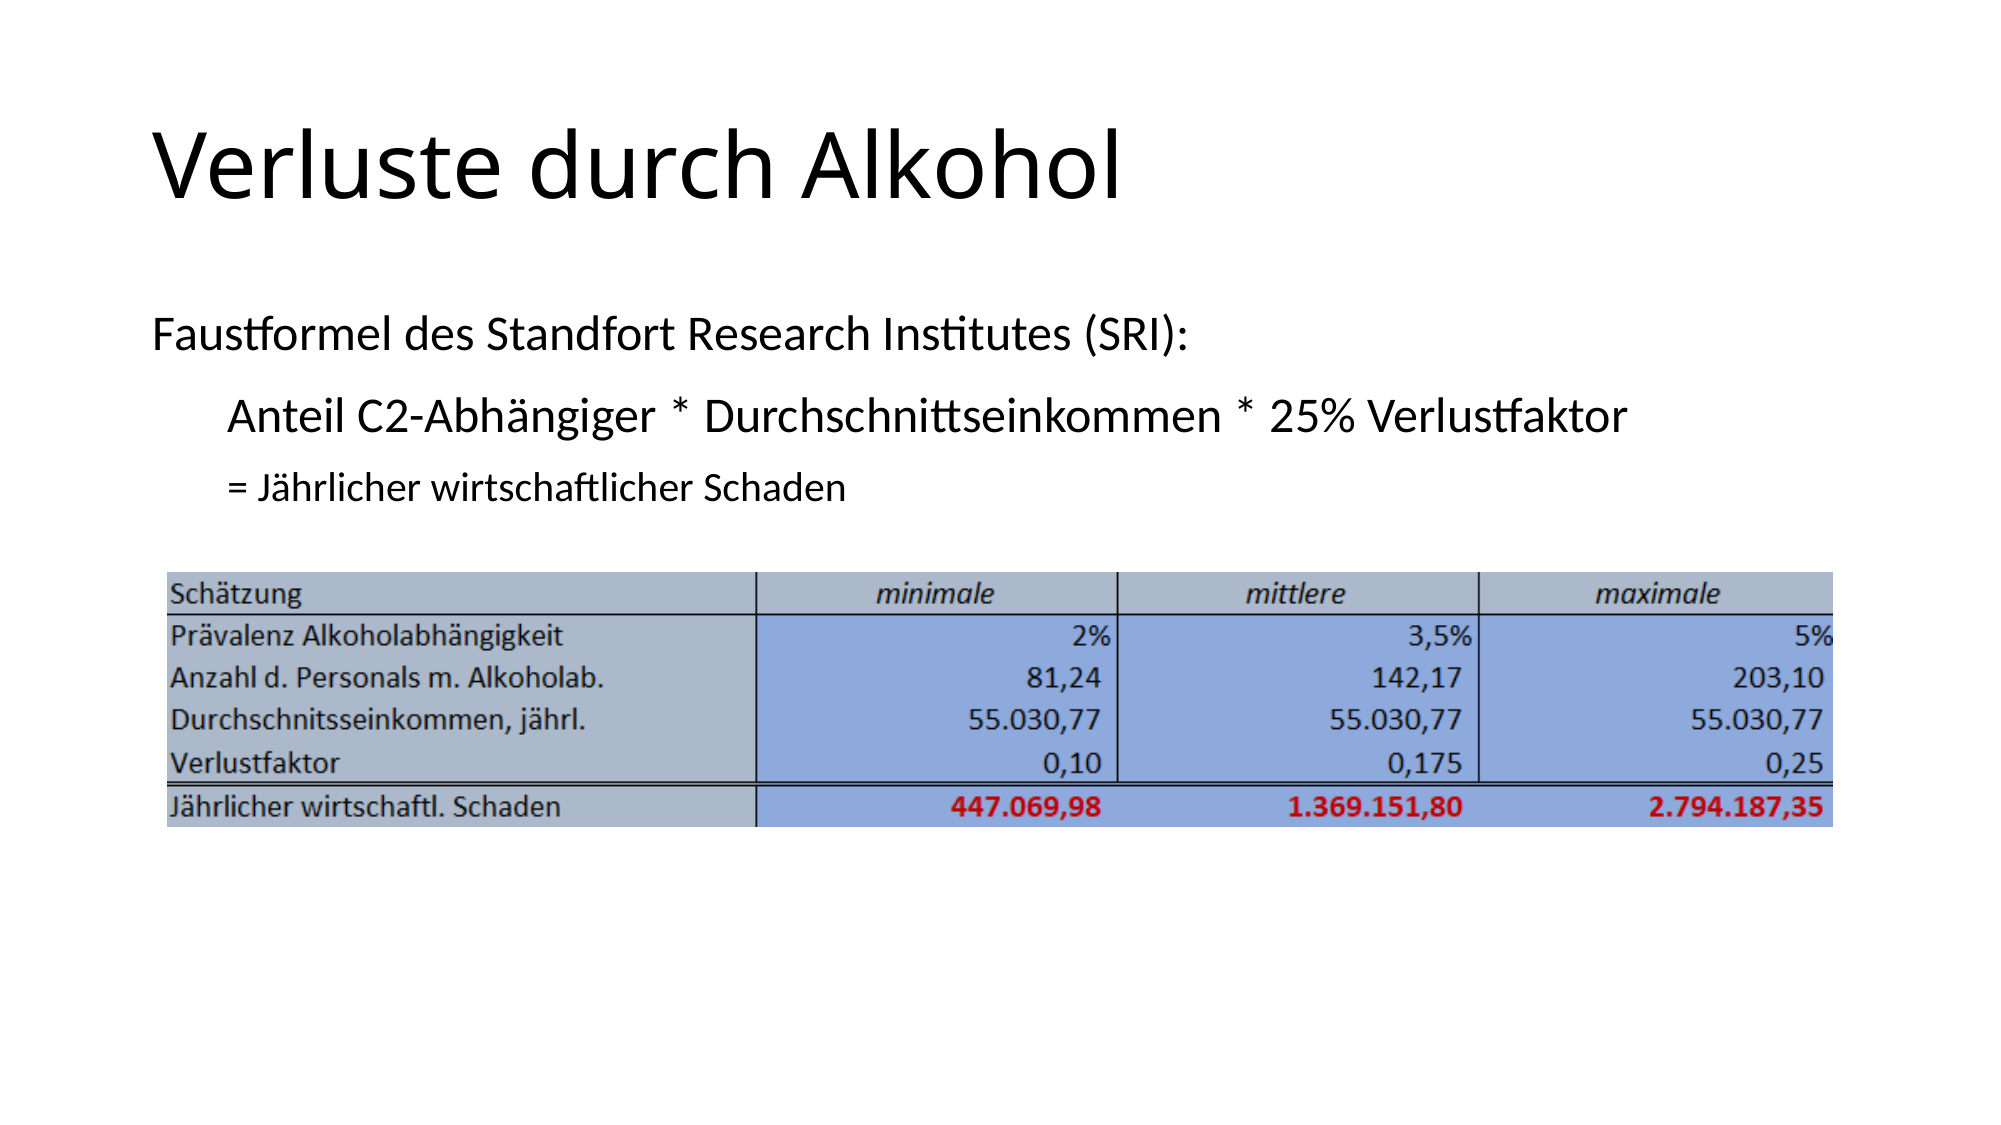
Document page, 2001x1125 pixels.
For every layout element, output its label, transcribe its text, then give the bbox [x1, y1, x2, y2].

list Faustformel des Standfort Research Institutes (SRI): Anteil C2-Abhängiger * Durchschnittseinkommen * 25% Verlustfaktor = Jährlicher wirtschaftlicher Schaden [137, 299, 1863, 1014]
picture [167, 572, 1833, 827]
title Verluste durch Alkohol [137, 59, 1863, 278]
